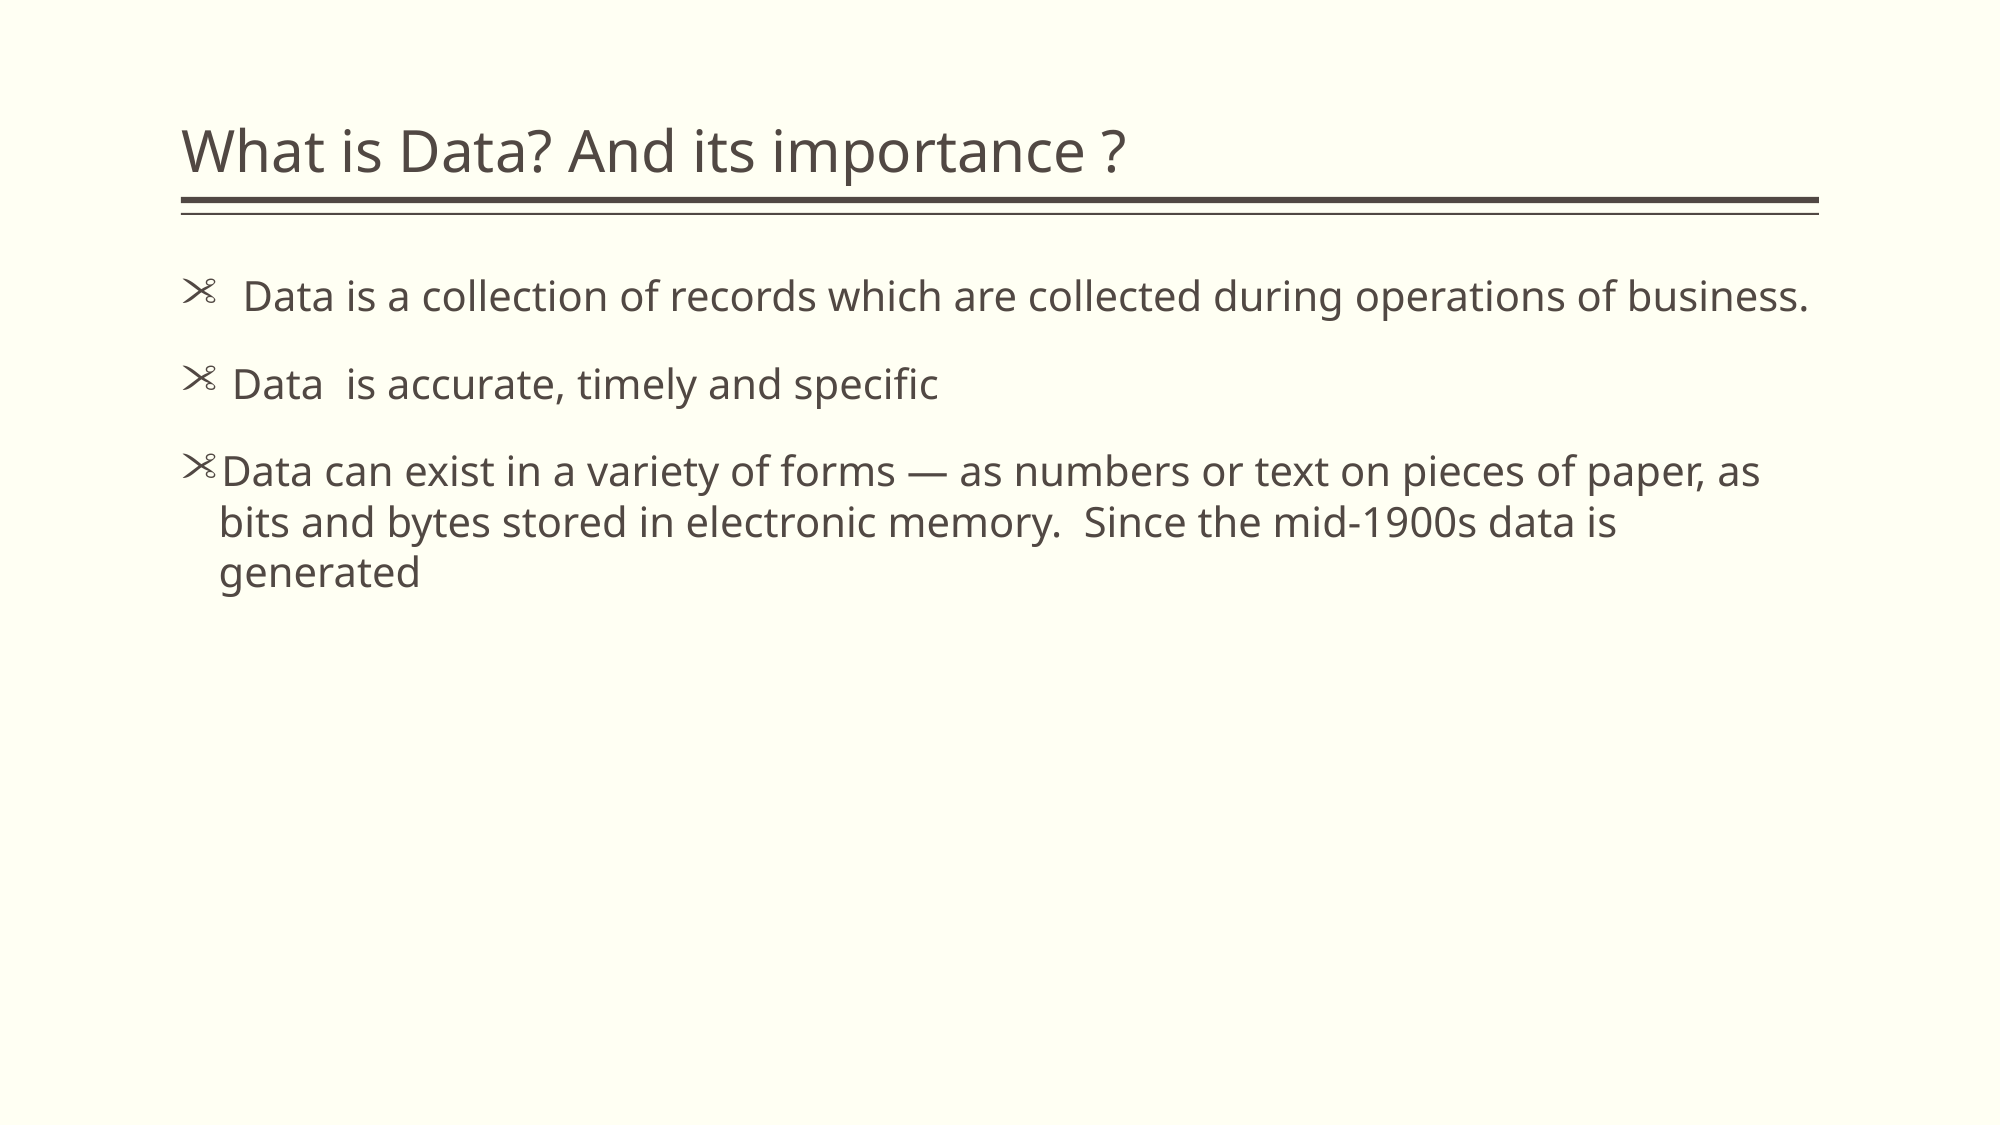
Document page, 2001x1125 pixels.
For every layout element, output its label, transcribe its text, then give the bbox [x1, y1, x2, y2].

list Data is a collection of records which are collected during operations of business. Data is accurate, timely and specific Data can exist in a variety of forms — as numbers or text on pieces of paper, as bits and bytes stored in electronic memory. Since the mid-1900s data is generated [181, 262, 1819, 1013]
title What is Data? And its importance ? [181, 12, 1819, 193]
